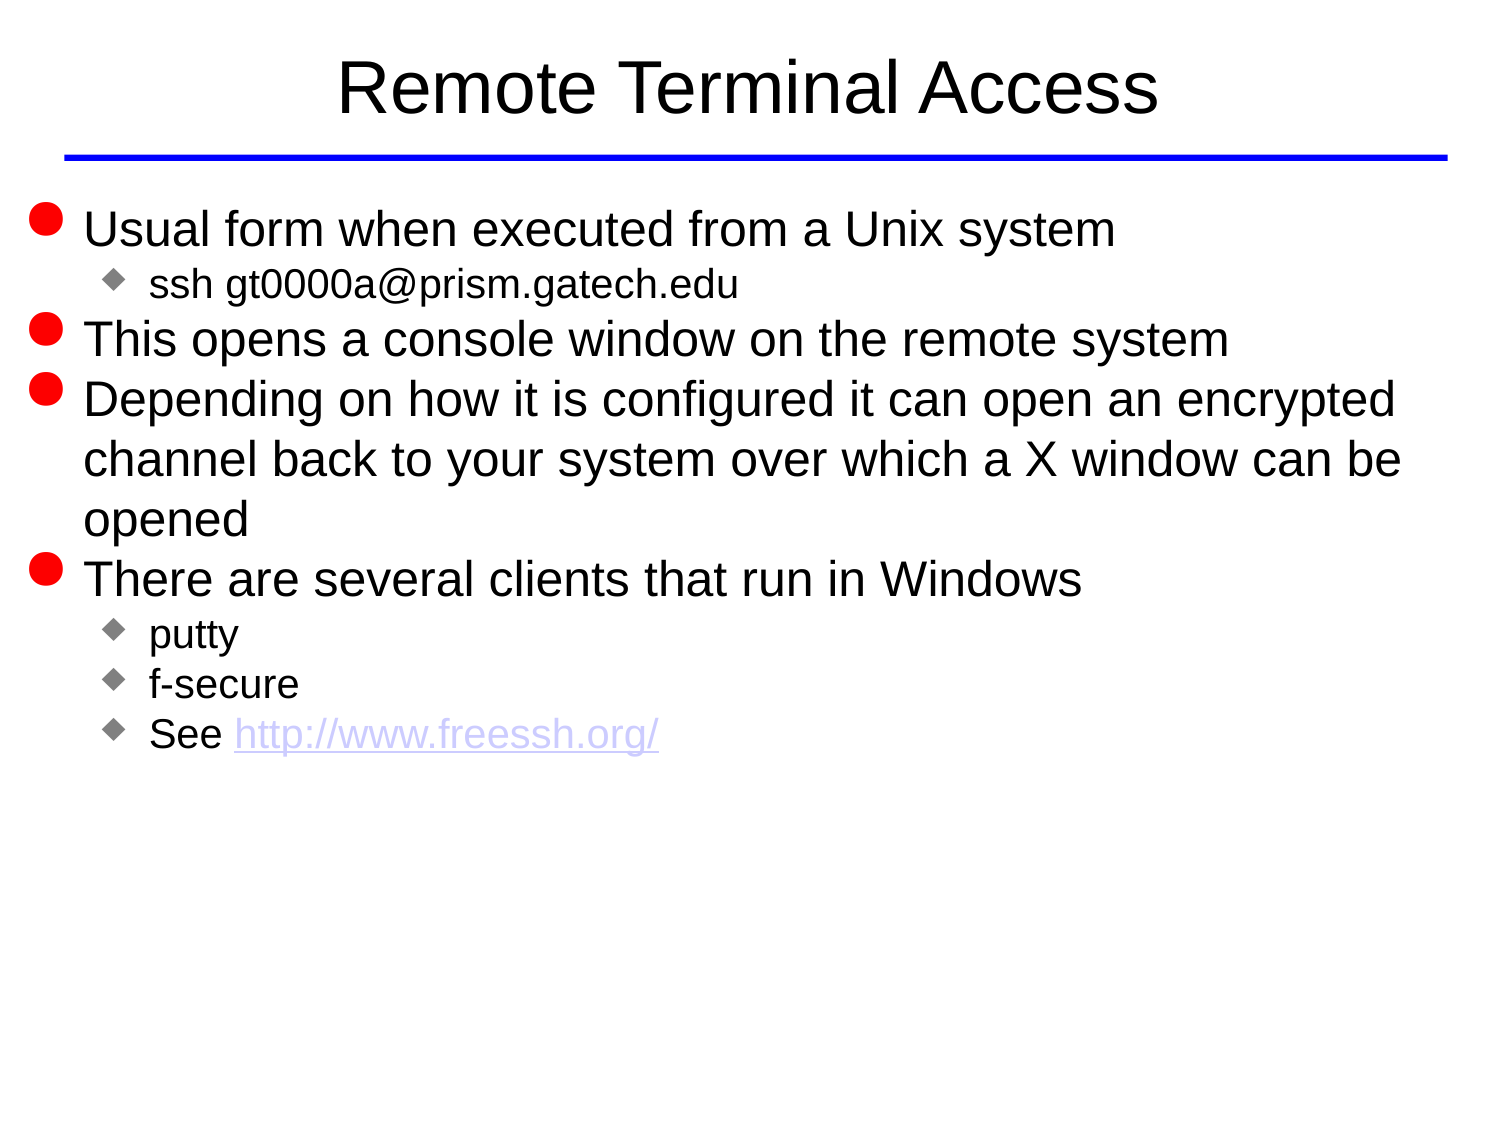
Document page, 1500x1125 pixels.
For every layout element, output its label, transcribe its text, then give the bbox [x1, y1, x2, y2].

title Remote Terminal Access [115, 21, 1382, 147]
list Usual form when executed from a Unix system ssh gt0000a@prism.gatech.edu This opens a console window on the remote system Depending on how it is configured it can open an encrypted channel back to your system over which a X window can be opened There are several clients that run in Windows putty f-secure See http://www.freessh.org/ [11, 189, 1461, 1029]
